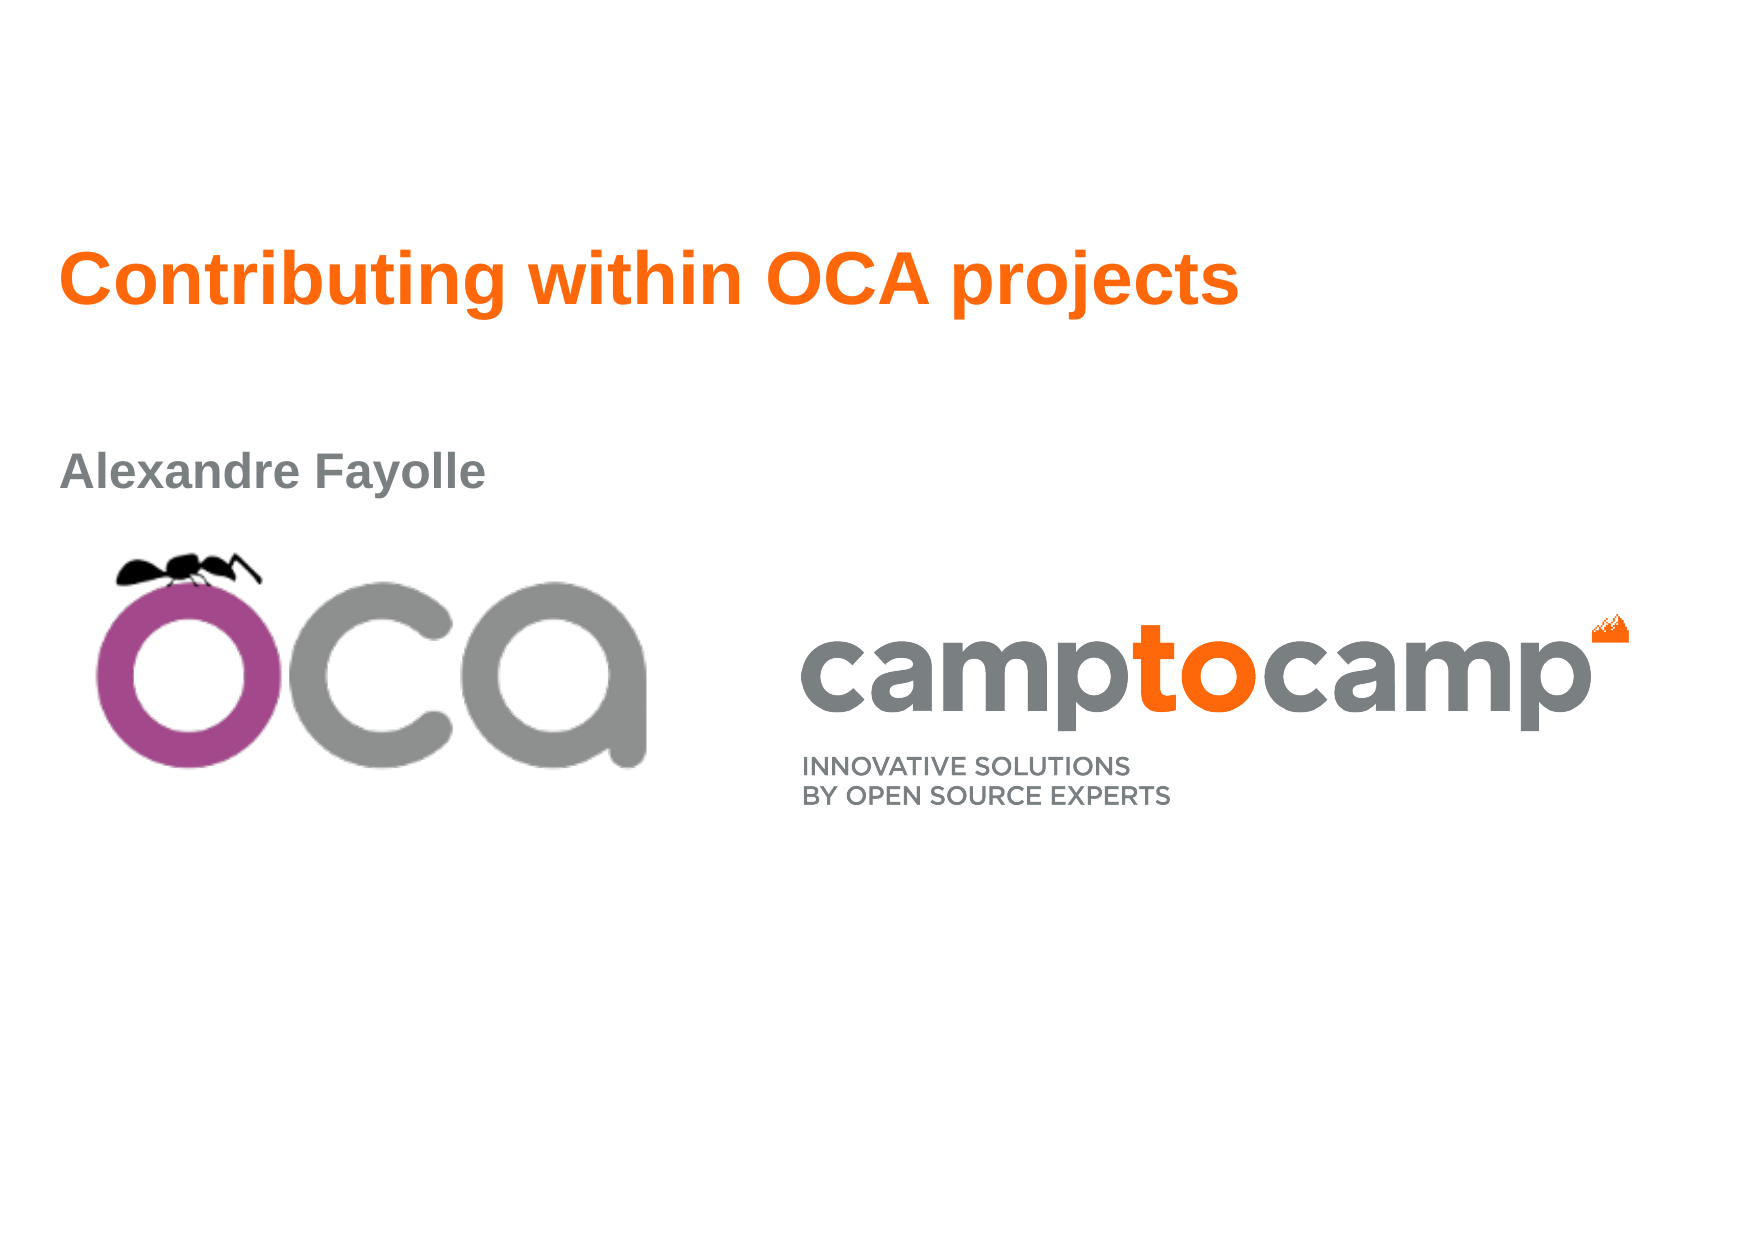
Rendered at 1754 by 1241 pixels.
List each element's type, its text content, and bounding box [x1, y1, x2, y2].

title Contributing within OCA projects [59, 236, 1695, 414]
subtitle Alexandre Fayolle [59, 442, 1684, 1241]
picture [59, 366, 684, 992]
